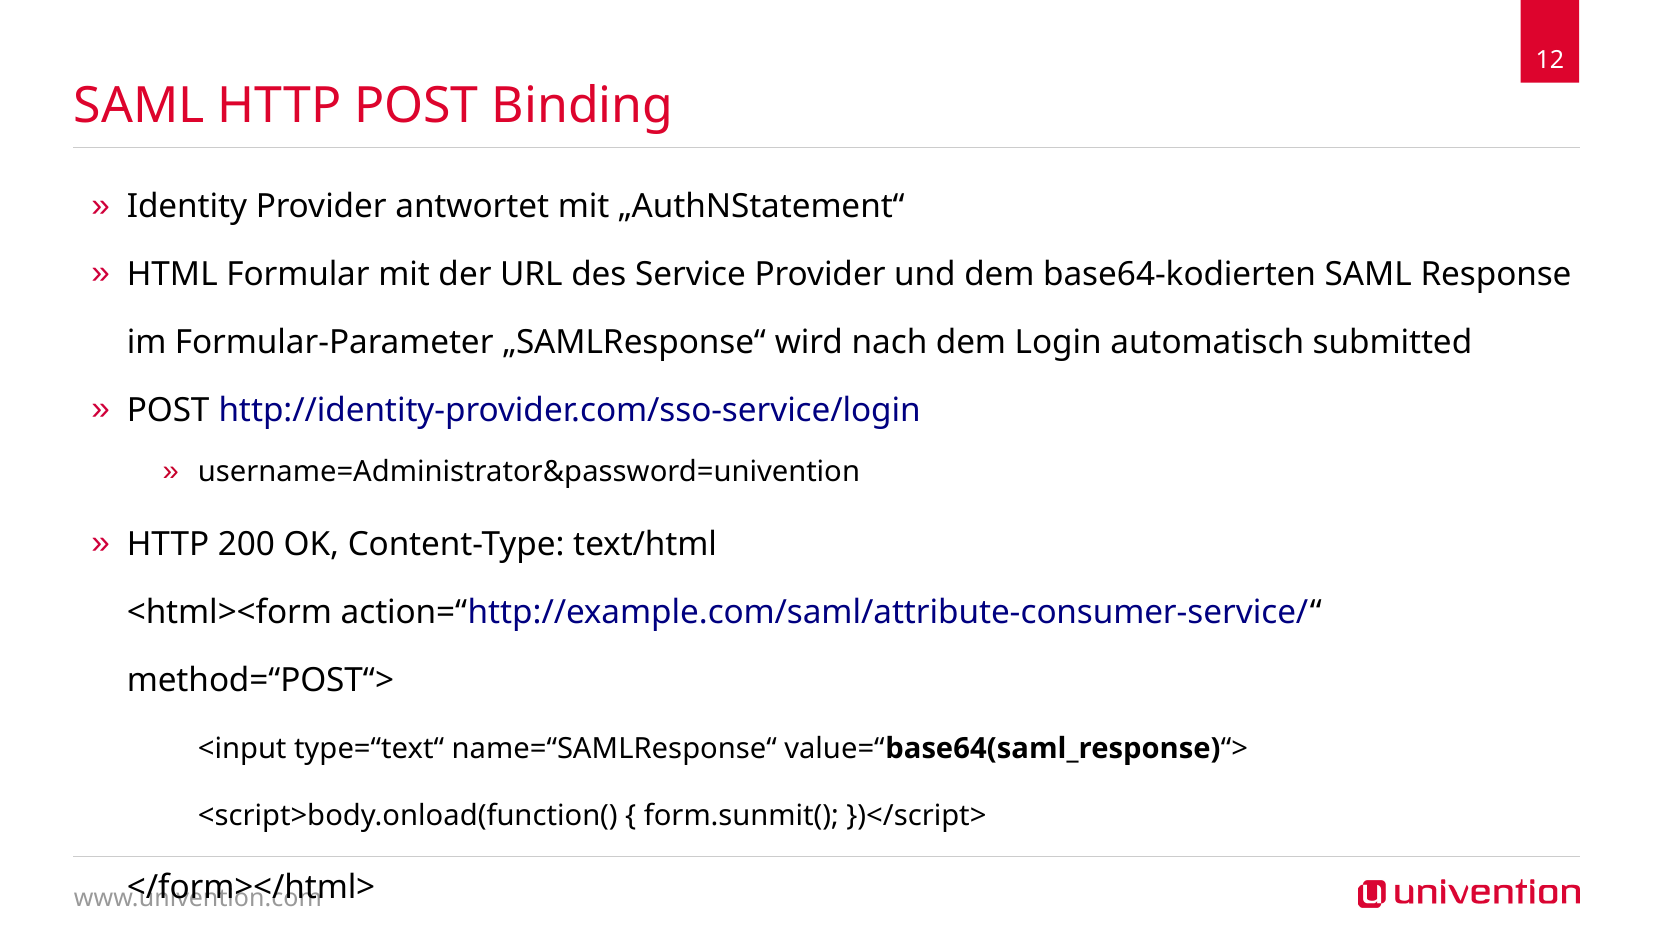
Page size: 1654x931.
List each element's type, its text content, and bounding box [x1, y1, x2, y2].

picture [1358, 879, 1580, 908]
list Identity Provider antwortet mit „AuthNStatement“ HTML Formular mit der URL des Service Provider und dem base64-kodierten SAML Response im Formular-Parameter „SAMLResponse“ wird nach dem Login automatisch submitted POST http://identity-provider.com/sso-service/login username=Administrator&password=univention HTTP 200 OK, Content-Type: text/html <html><form action=“http://example.com/saml/attribute-consumer-service/“ method=“POST“> <input type=“text“ name=“SAMLResponse“ value=“base64(saml_response)“> <script>body.onload(function() { form.sunmit(); })</script> </form></html> [73, 159, 1580, 751]
title SAML HTTP POST Binding [73, 59, 1580, 148]
